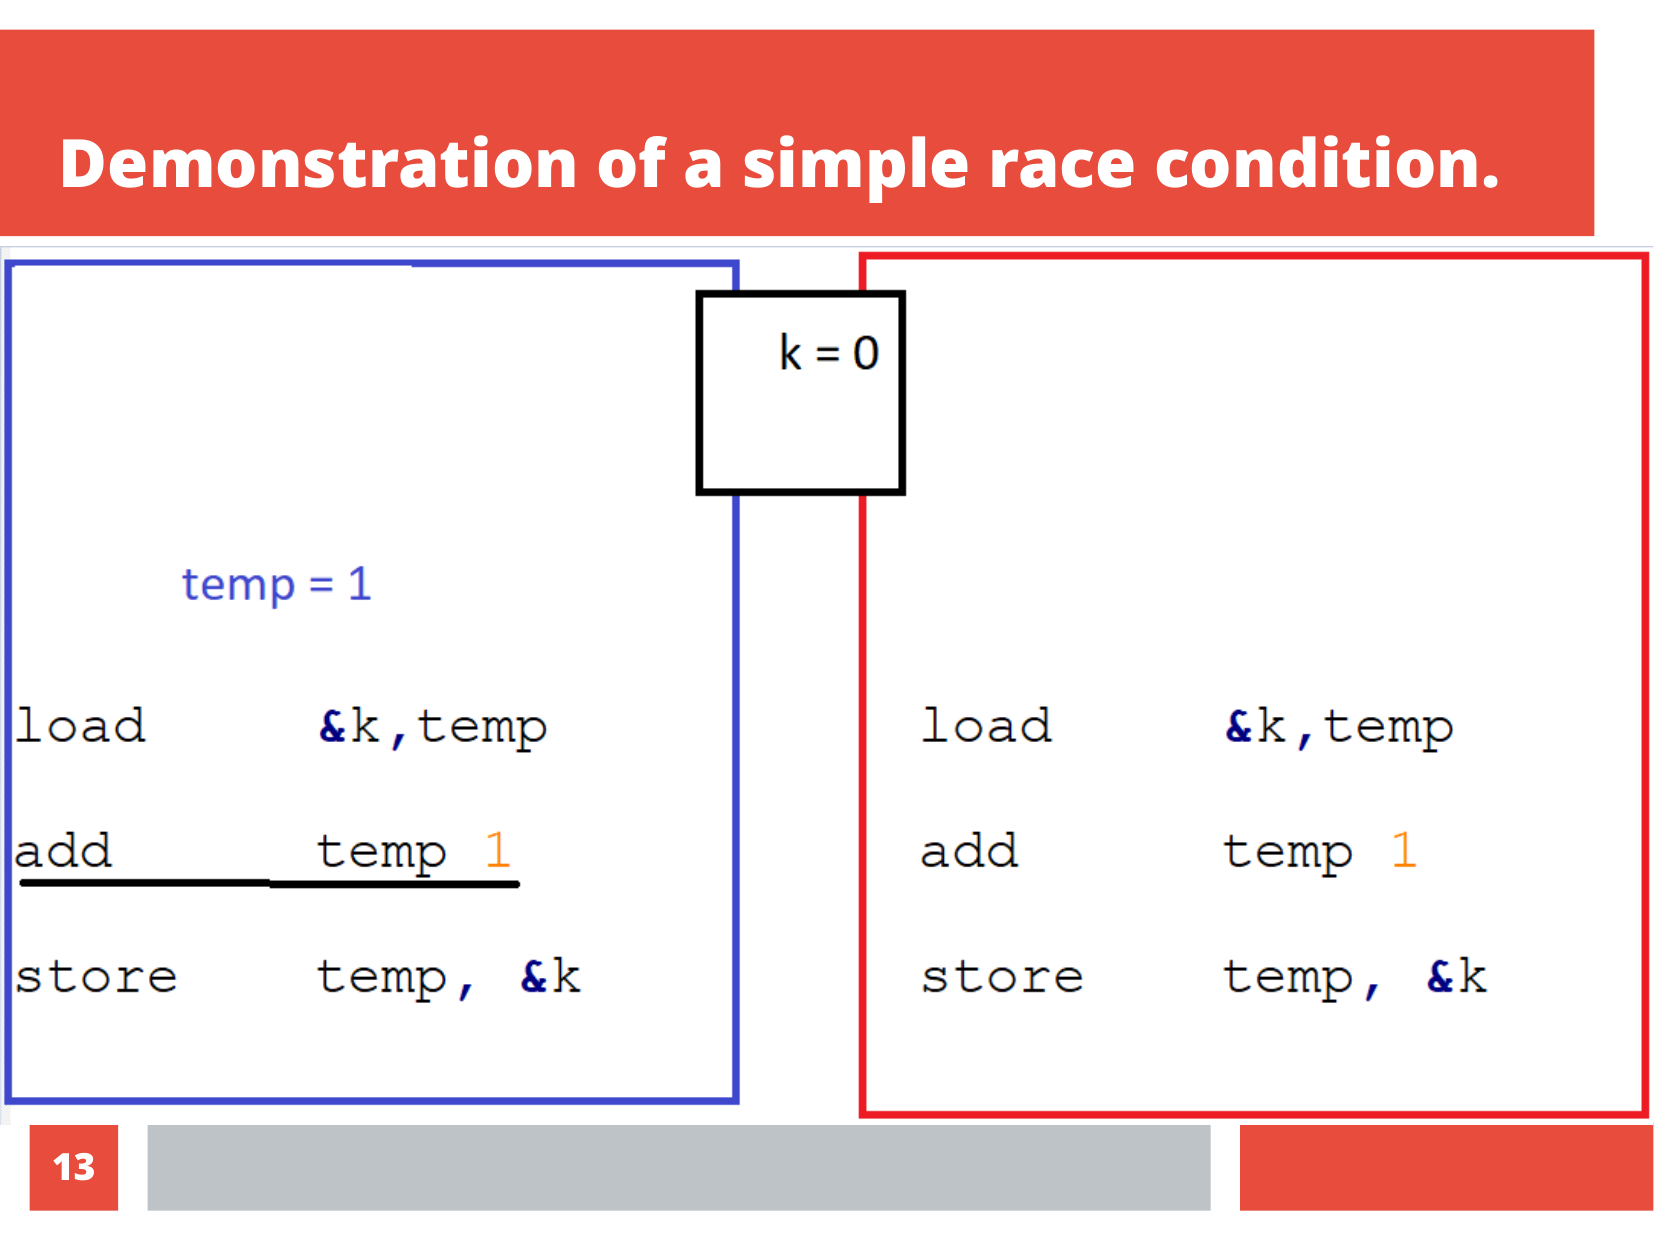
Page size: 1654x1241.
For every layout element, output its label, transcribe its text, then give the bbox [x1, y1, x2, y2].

title Demonstration of a simple race condition. [59, 59, 1595, 207]
picture [0, 246, 1654, 1125]
